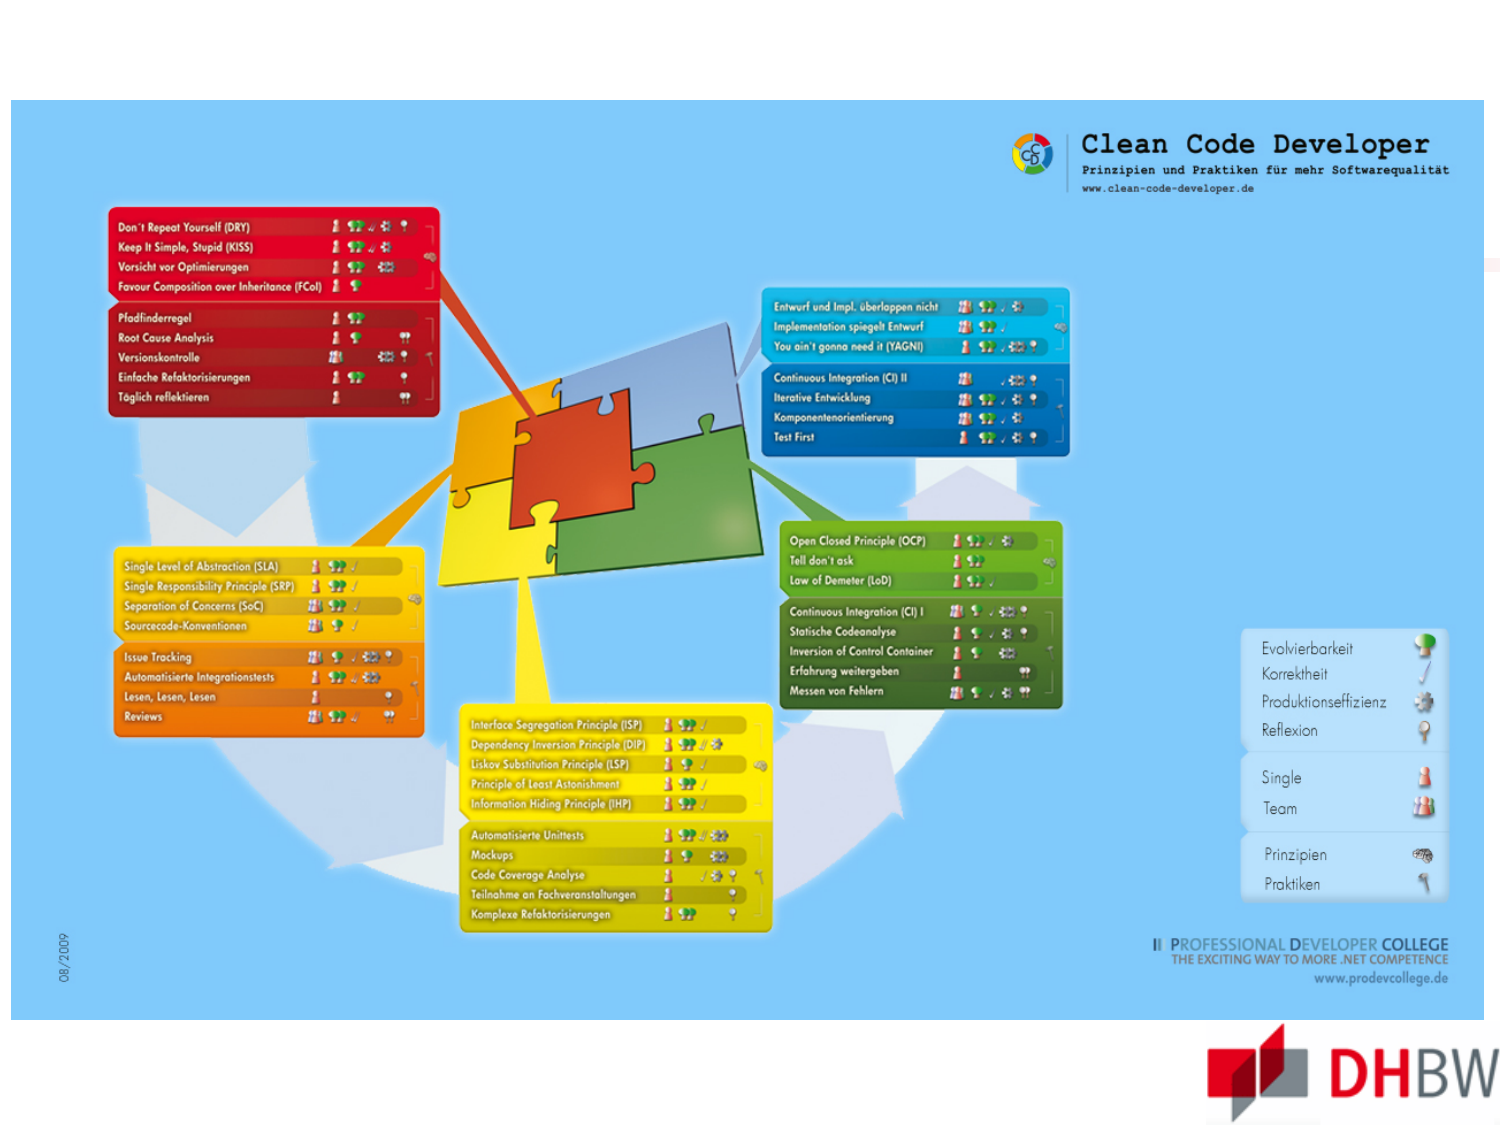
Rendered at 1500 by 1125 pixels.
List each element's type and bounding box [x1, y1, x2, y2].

picture [1206, 1021, 1500, 1125]
picture [11, 100, 1484, 1020]
